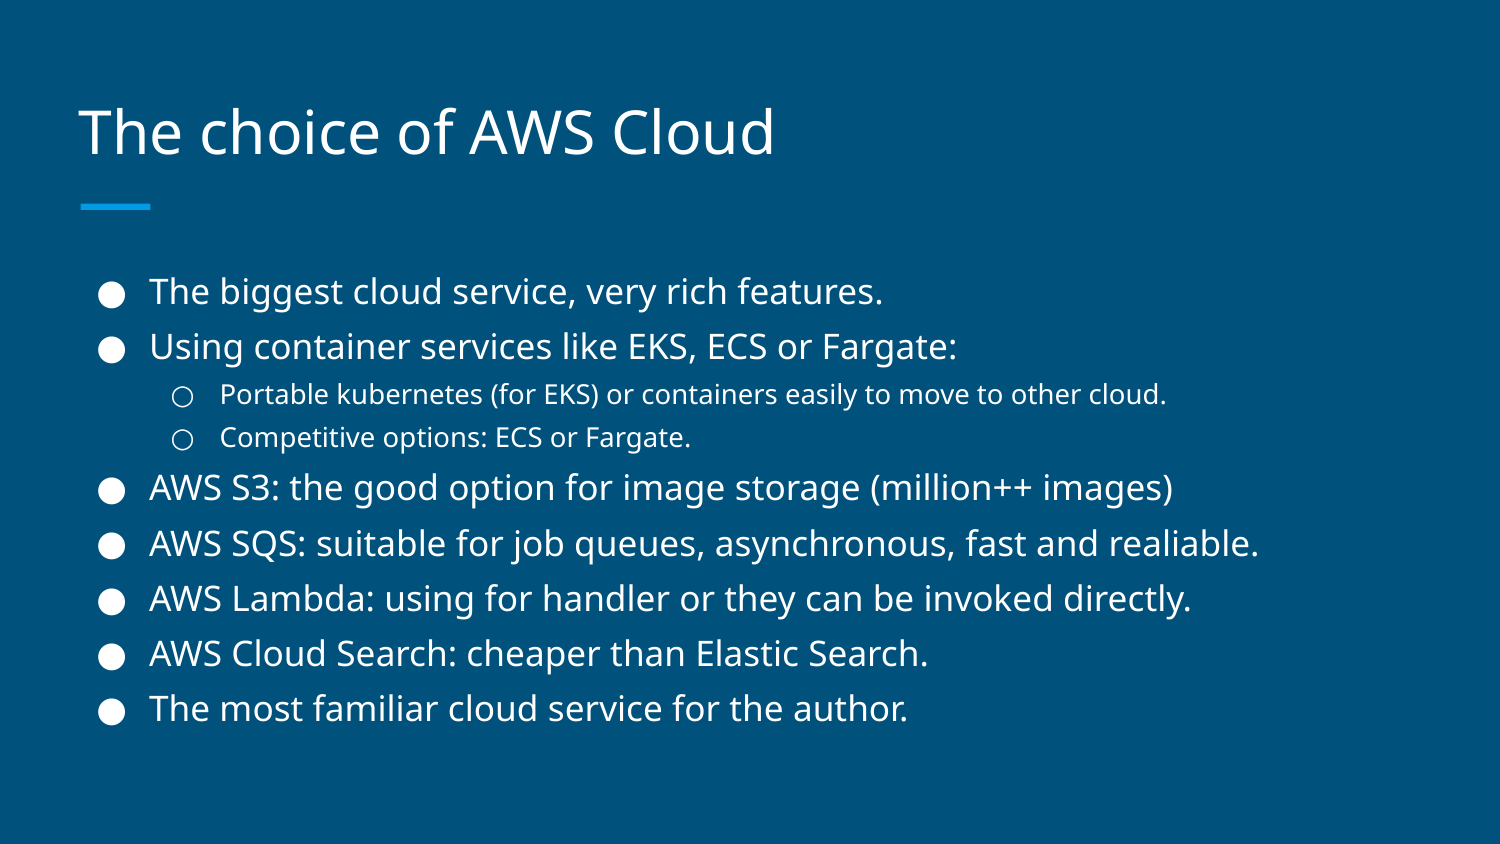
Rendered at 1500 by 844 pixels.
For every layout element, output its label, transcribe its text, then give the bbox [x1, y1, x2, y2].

list The biggest cloud service, very rich features. Using container services like EKS, ECS or Fargate: Portable kubernetes (for EKS) or containers easily to move to other cloud. Competitive options: ECS or Fargate. AWS S3: the good option for image storage (million++ images) AWS SQS: suitable for job queues, asynchronous, fast and realiable. AWS Lambda: using for handler or they can be invoked directly. AWS Cloud Search: cheaper than Elastic Search. The most familiar cloud service for the author. [63, 244, 1437, 750]
title The choice of AWS Cloud [63, 75, 1437, 188]
